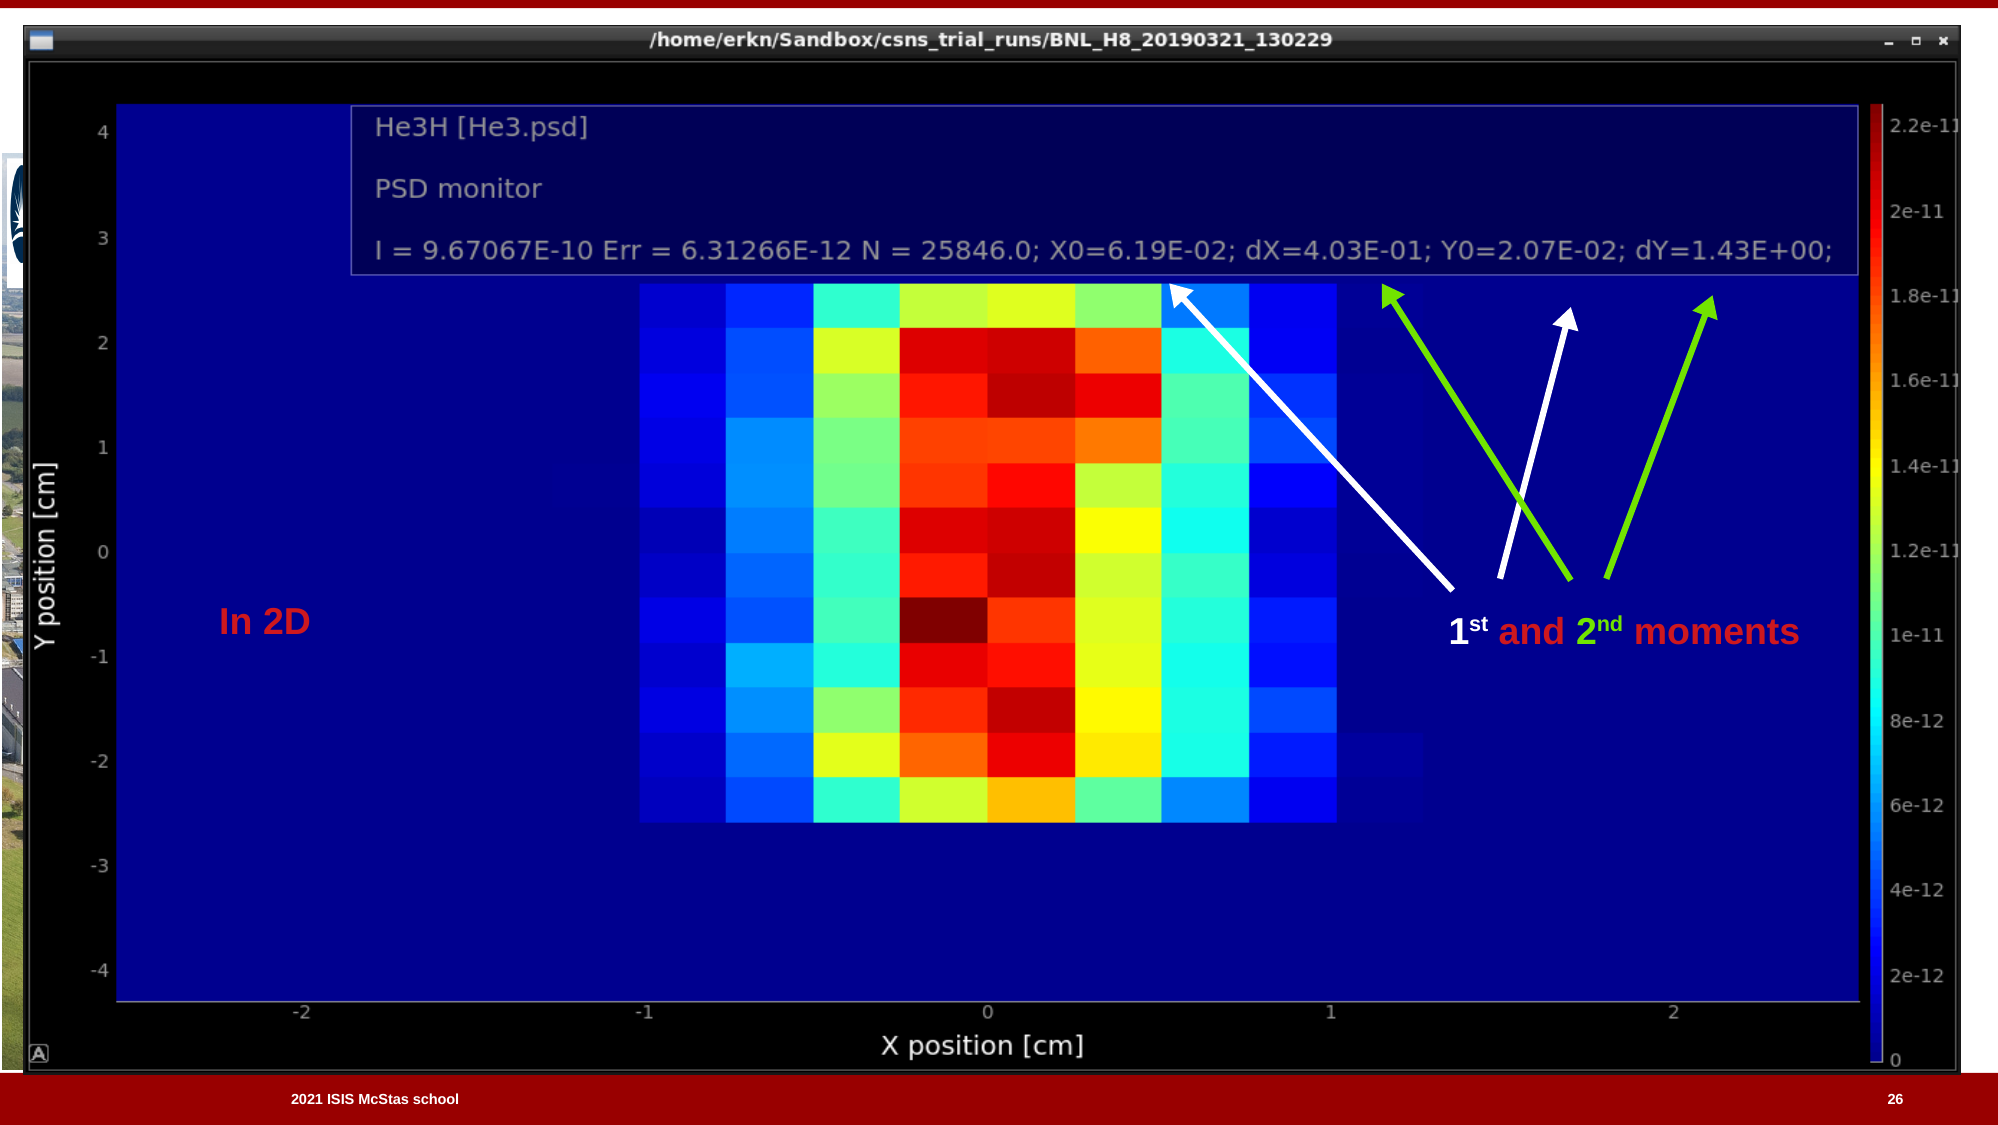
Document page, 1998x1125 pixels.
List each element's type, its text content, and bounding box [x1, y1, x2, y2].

picture [2, 25, 1961, 1075]
text_box 1st and 2nd moments [1433, 603, 1949, 662]
slide_number <number> [1887, 1088, 1909, 1110]
text_box In 2D [204, 592, 768, 650]
